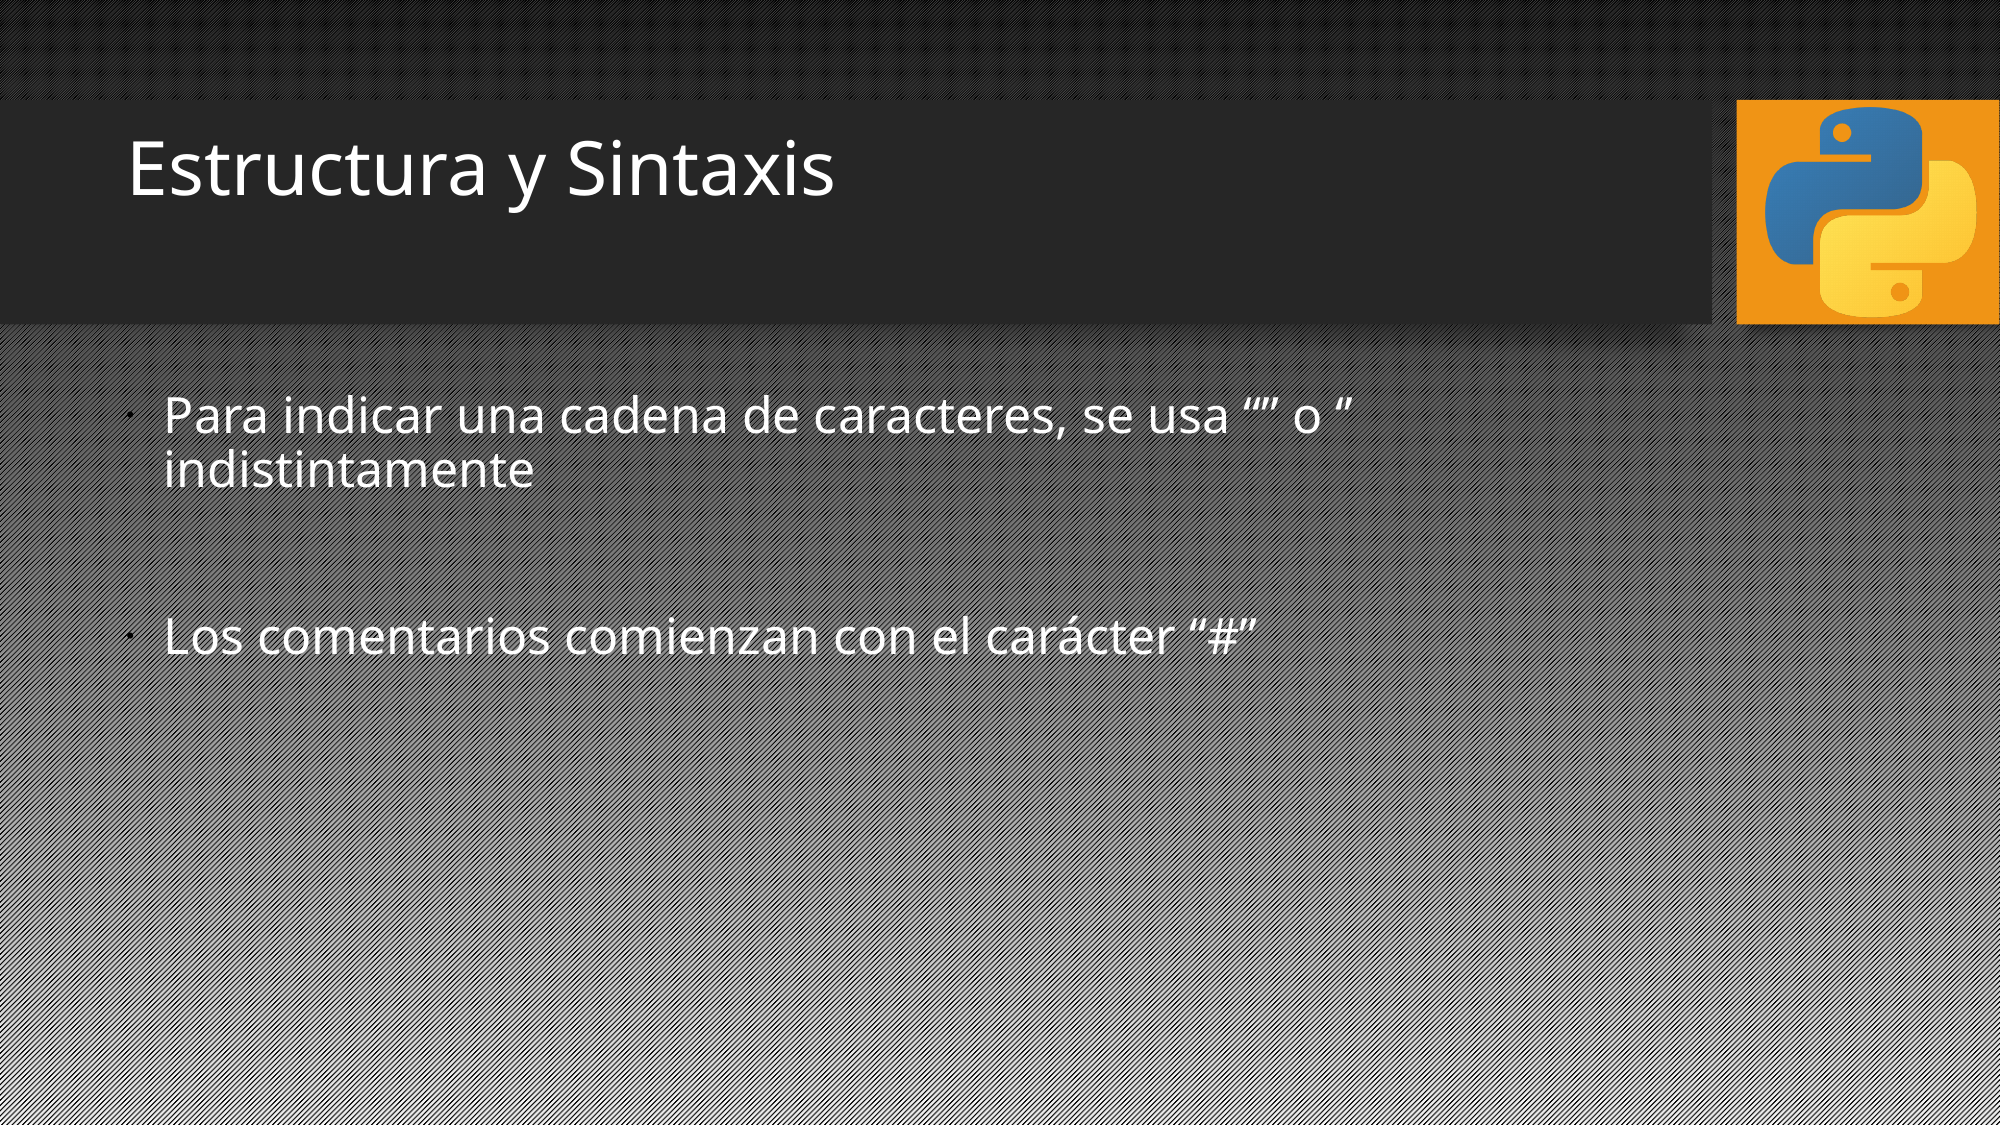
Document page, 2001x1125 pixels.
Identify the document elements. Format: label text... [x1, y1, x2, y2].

title Estructura y Sintaxis [111, 123, 1689, 301]
list Para indicar una cadena de caracteres, se usa “” o ‘’ indistintamente Los comentarios comienzan con el carácter “#” [111, 383, 1689, 974]
picture [1765, 107, 1977, 318]
picture [0, 0, 2000, 1125]
